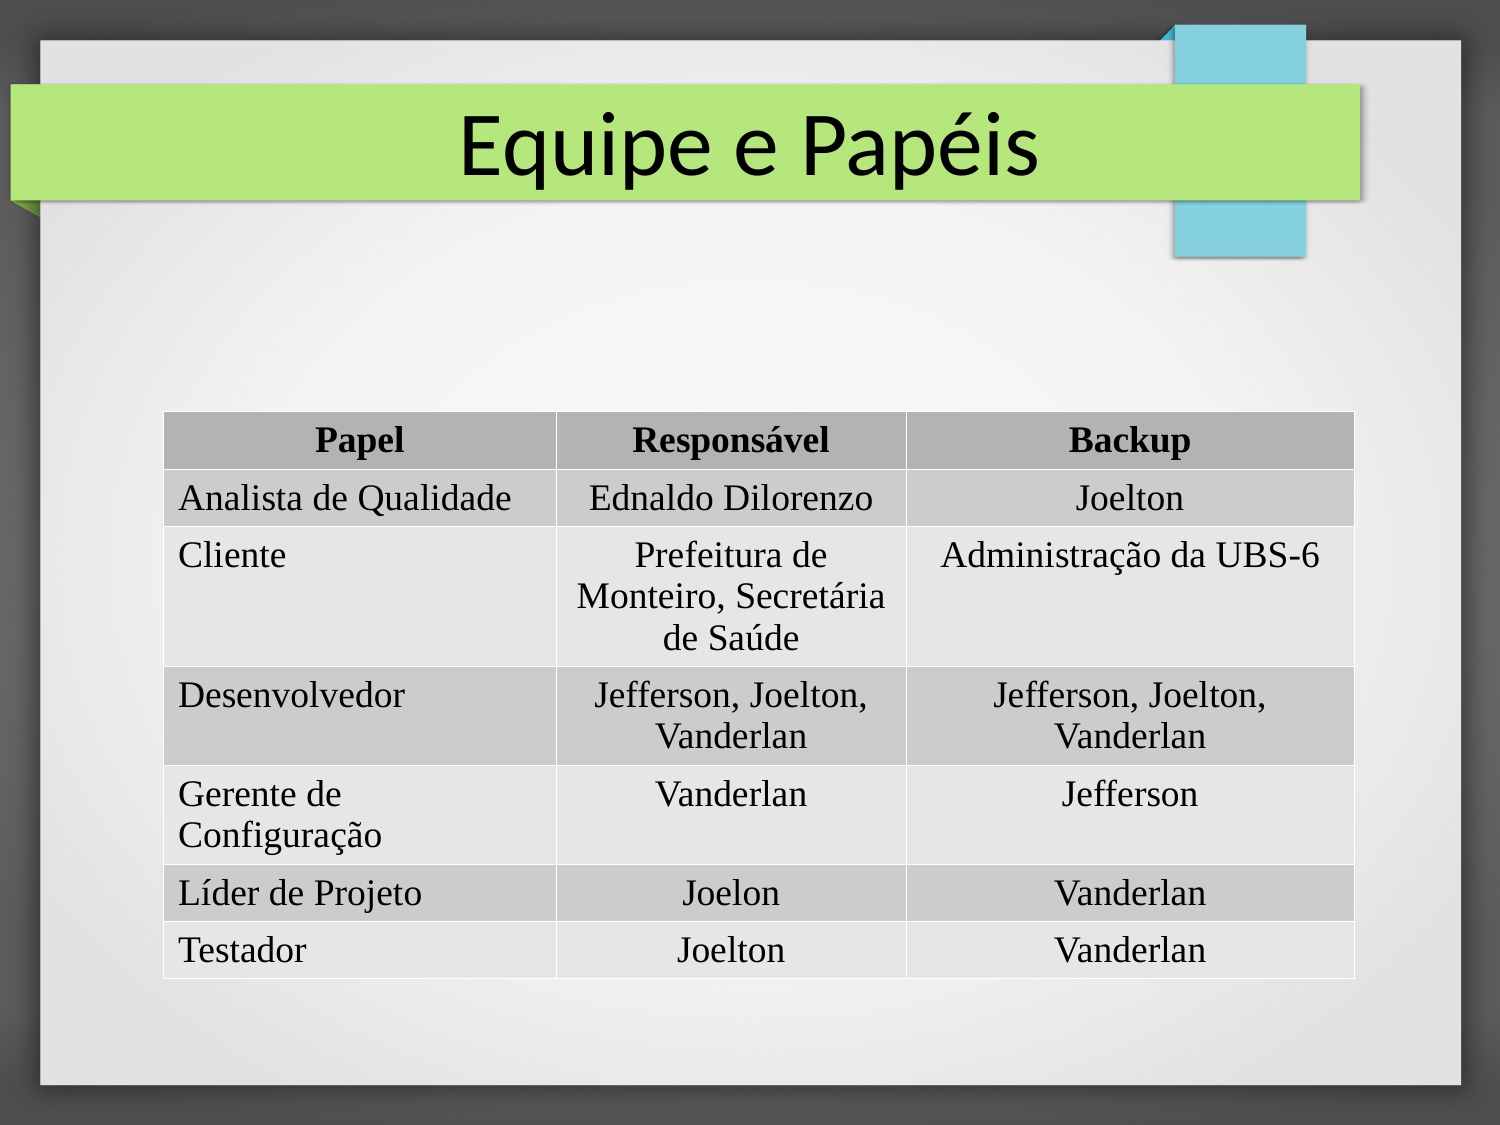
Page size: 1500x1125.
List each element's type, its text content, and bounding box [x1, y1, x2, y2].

picture [0, 0, 1500, 1125]
table_cell Joelon [557, 865, 906, 921]
table_cell Cliente [164, 527, 556, 666]
table_cell Vanderlan [907, 865, 1354, 921]
title Equipe e Papéis [75, 45, 1425, 233]
table_cell Jefferson, Joelton, Vanderlan [557, 667, 906, 765]
table_cell Administração da UBS-6 [907, 527, 1354, 666]
table_cell Jefferson [907, 766, 1354, 864]
table_cell Joelton [557, 922, 906, 978]
table_cell Testador [164, 922, 556, 978]
table_cell Analista de Qualidade [164, 470, 556, 526]
table_cell Gerente de Configuração [164, 766, 556, 864]
table_cell Vanderlan [557, 766, 906, 864]
table_header Backup [907, 412, 1354, 469]
table_cell Prefeitura de Monteiro, Secretária de Saúde [557, 527, 906, 666]
table_header Papel [164, 412, 556, 469]
table_cell Desenvolvedor [164, 667, 556, 765]
table_cell Jefferson, Joelton, Vanderlan [907, 667, 1354, 765]
table_header Responsável [557, 412, 906, 469]
table_cell Joelton [907, 470, 1354, 526]
table_cell Ednaldo Dilorenzo [557, 470, 906, 526]
table_cell Vanderlan [907, 922, 1354, 978]
table_cell Líder de Projeto [164, 865, 556, 921]
